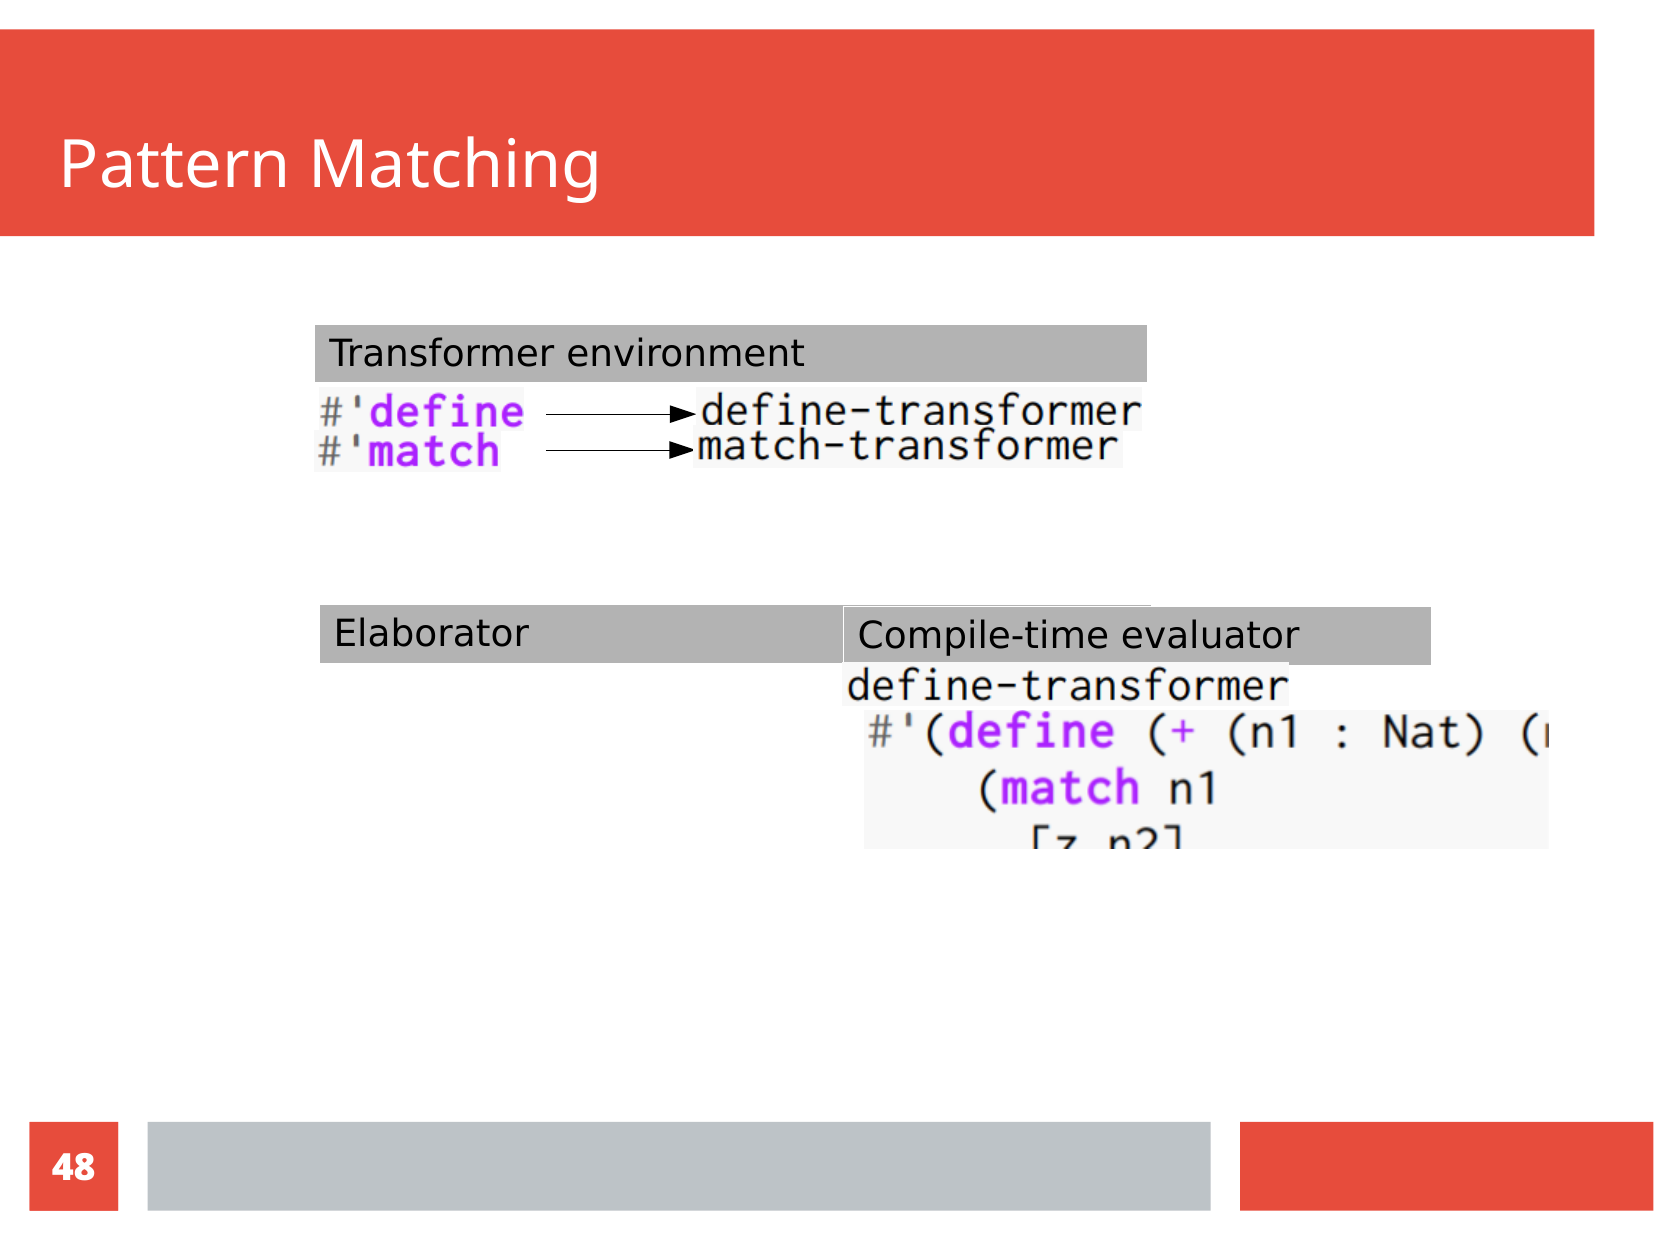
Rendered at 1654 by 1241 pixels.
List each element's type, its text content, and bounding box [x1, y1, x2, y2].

picture [864, 710, 1549, 849]
table_cell [320, 664, 735, 729]
table_header Transformer environment [315, 325, 1147, 382]
picture [314, 387, 524, 472]
table_cell [736, 664, 843, 729]
table_cell [732, 383, 1147, 449]
table_header Elaborator [320, 605, 843, 663]
table_cell [315, 383, 731, 449]
table_header Compile-time evaluator [844, 607, 1431, 665]
picture [693, 387, 1142, 468]
title Pattern Matching [59, 59, 1595, 207]
table_cell [844, 666, 1431, 828]
picture [842, 662, 1289, 706]
